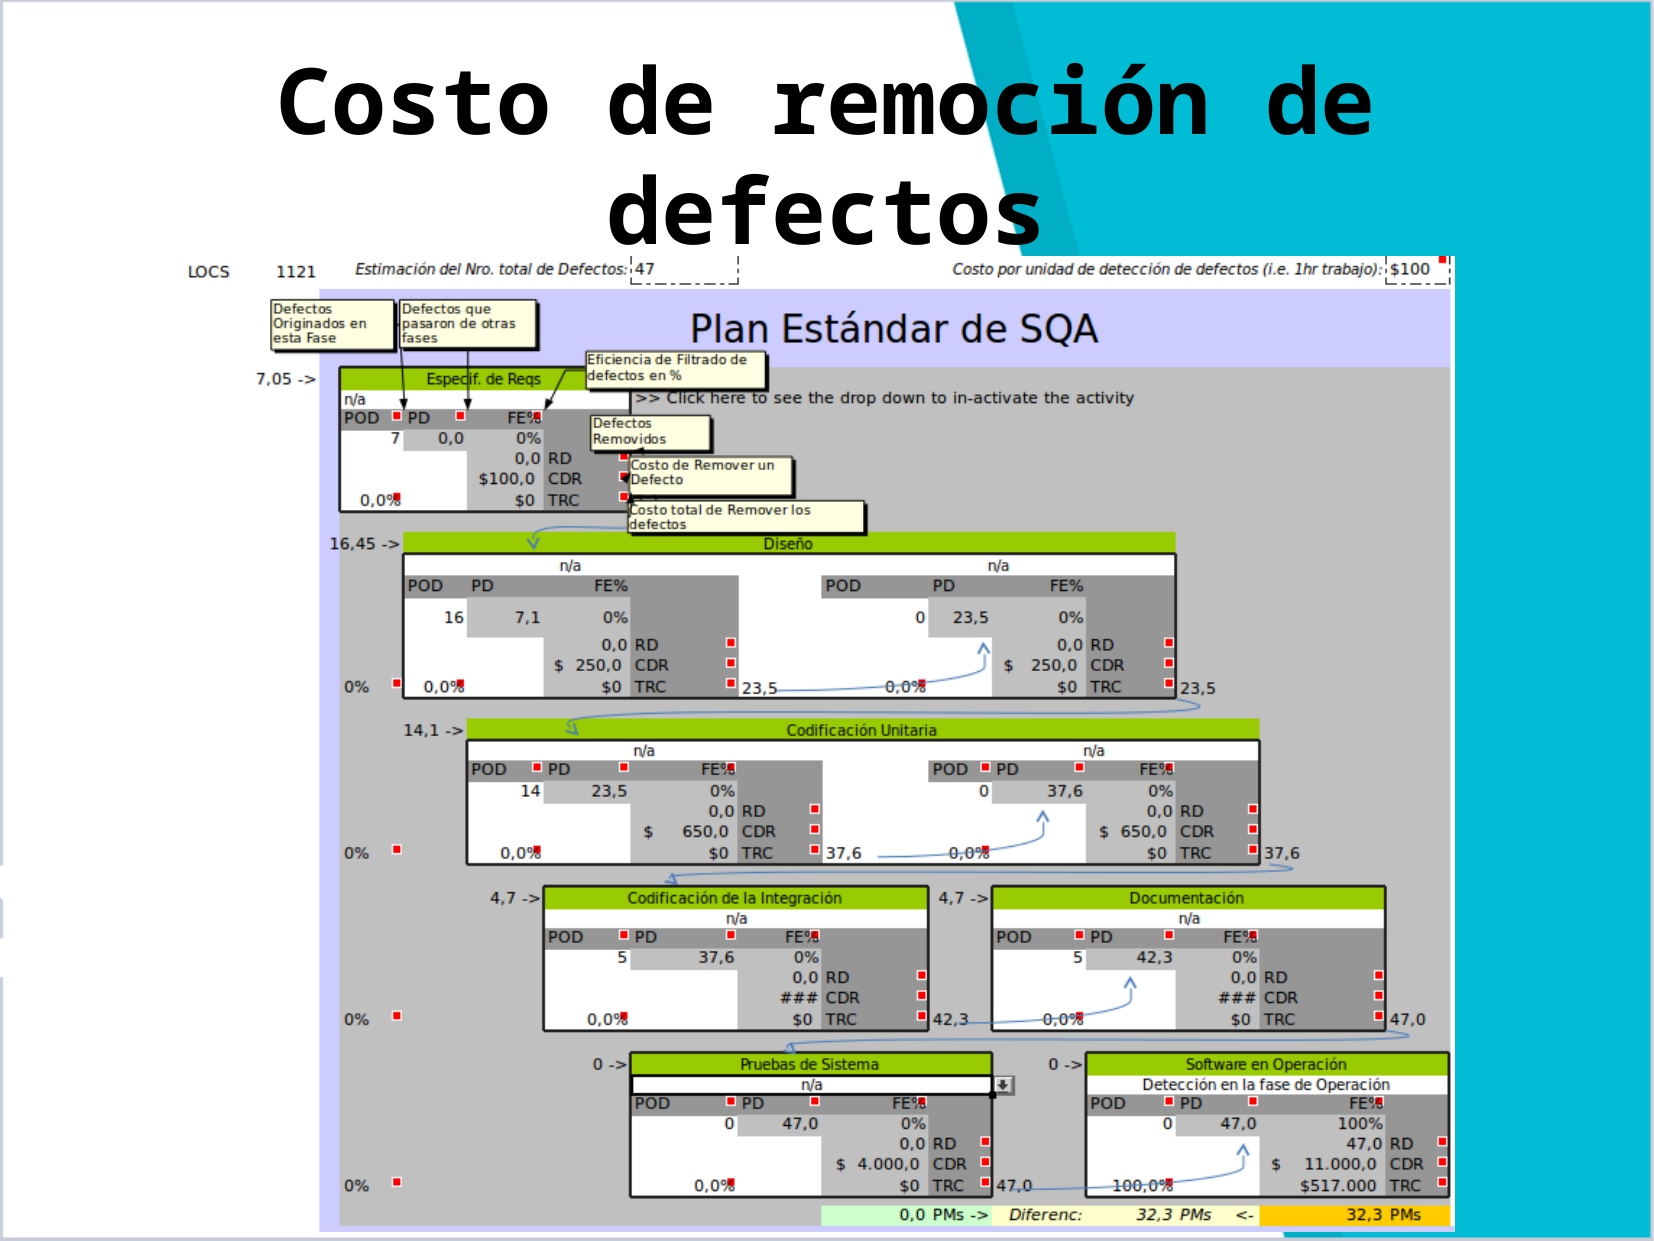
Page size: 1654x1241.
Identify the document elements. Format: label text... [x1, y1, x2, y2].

text_box Costo de remoción de defectos [82, 49, 1571, 257]
picture [0, 0, 1654, 1241]
